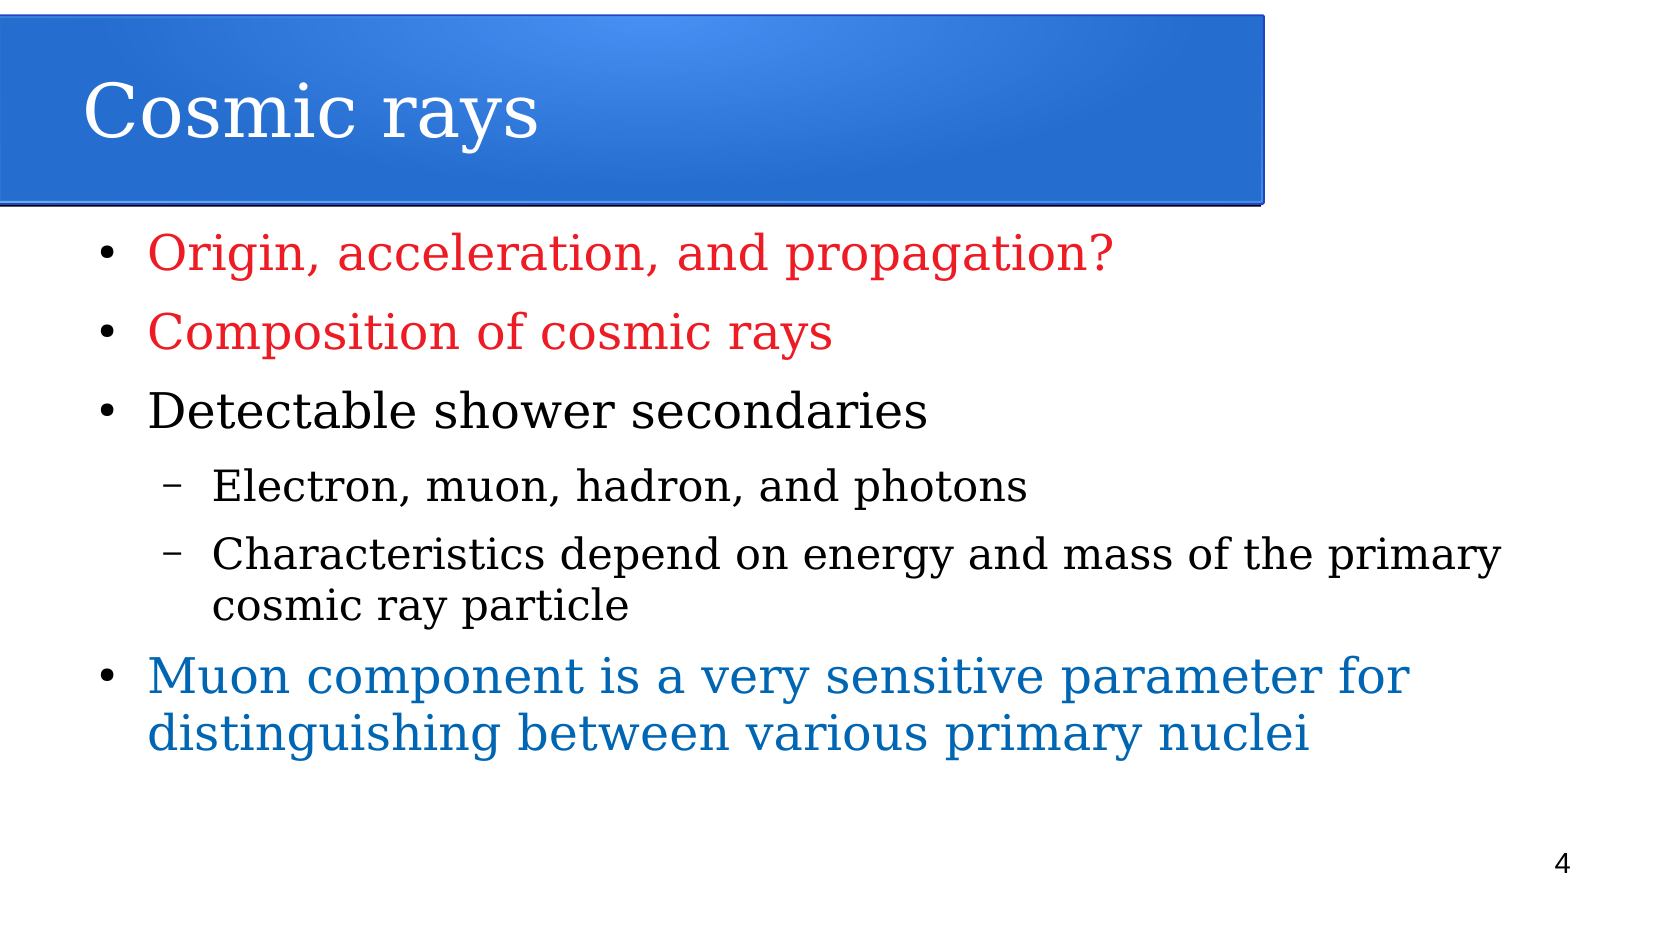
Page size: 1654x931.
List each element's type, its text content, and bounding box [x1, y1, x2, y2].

title Cosmic rays [82, 35, 1235, 189]
list Origin, acceleration, and propagation? Composition of cosmic rays Detectable shower secondaries Electron, muon, hadron, and photons Characteristics depend on energy and mass of the primary cosmic ray particle Muon component is a very sensitive parameter for distinguishing between various primary nuclei [82, 224, 1571, 764]
